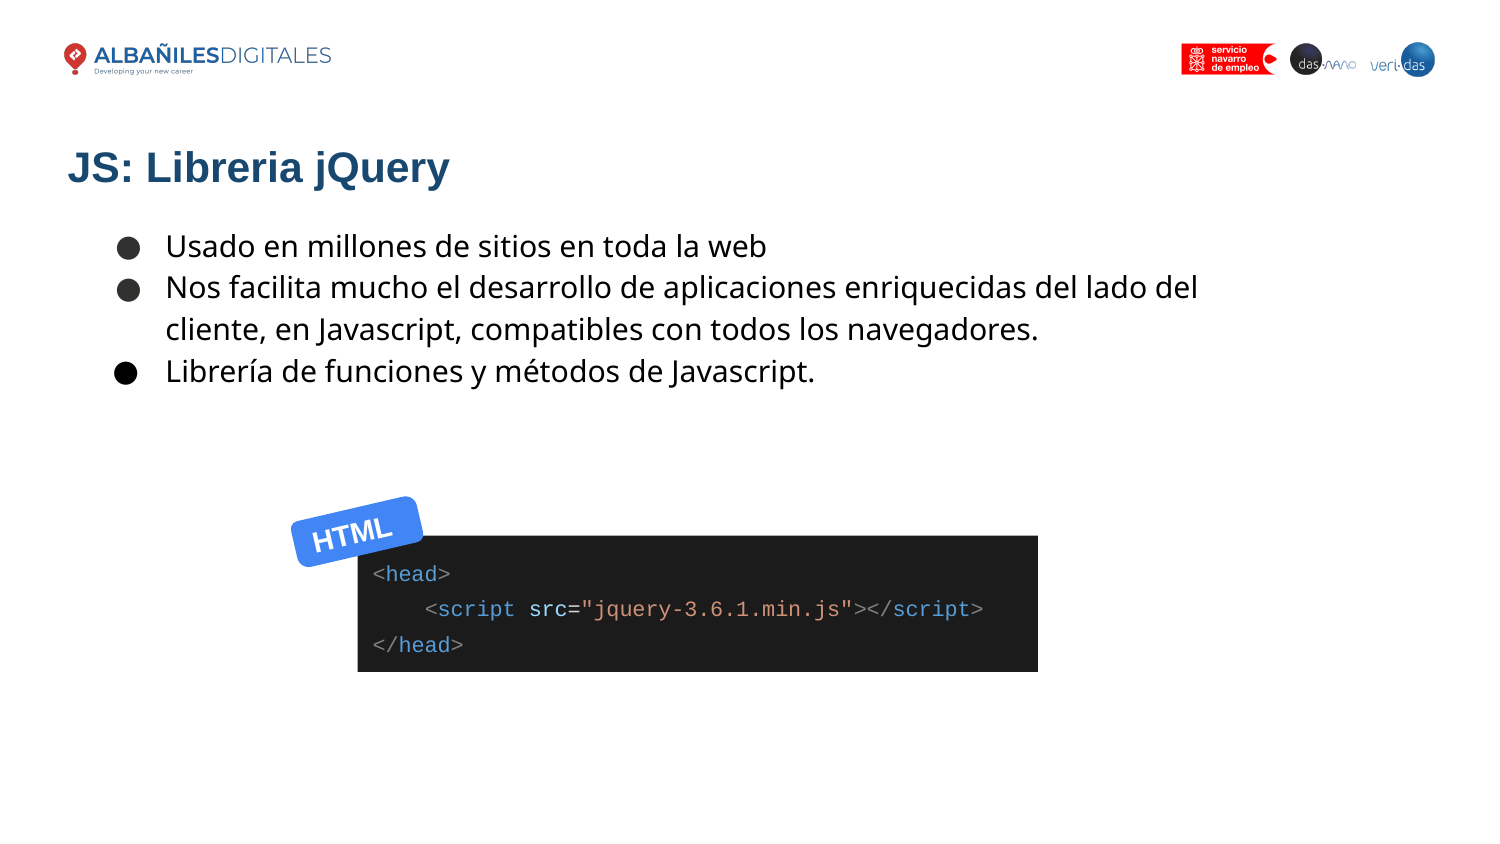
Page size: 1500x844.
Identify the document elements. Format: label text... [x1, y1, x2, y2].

picture [1290, 43, 1356, 75]
picture [1370, 42, 1435, 77]
text_box <head> <script src="jquery-3.6.1.min.js"></script> </head> [357, 535, 1038, 672]
text_box Usado en millones de sitios en toda la web Nos facilita mucho el desarrollo de aplicaciones enriquecidas del lado del cliente, en Javascript, compatibles con todos los navegadores. Librería de funciones y métodos de Javascript. [75, 206, 1225, 404]
text_box HTML [291, 496, 424, 568]
text_box JS: Libreria jQuery [67, 129, 1169, 191]
picture [64, 43, 332, 75]
picture [1181, 43, 1277, 75]
